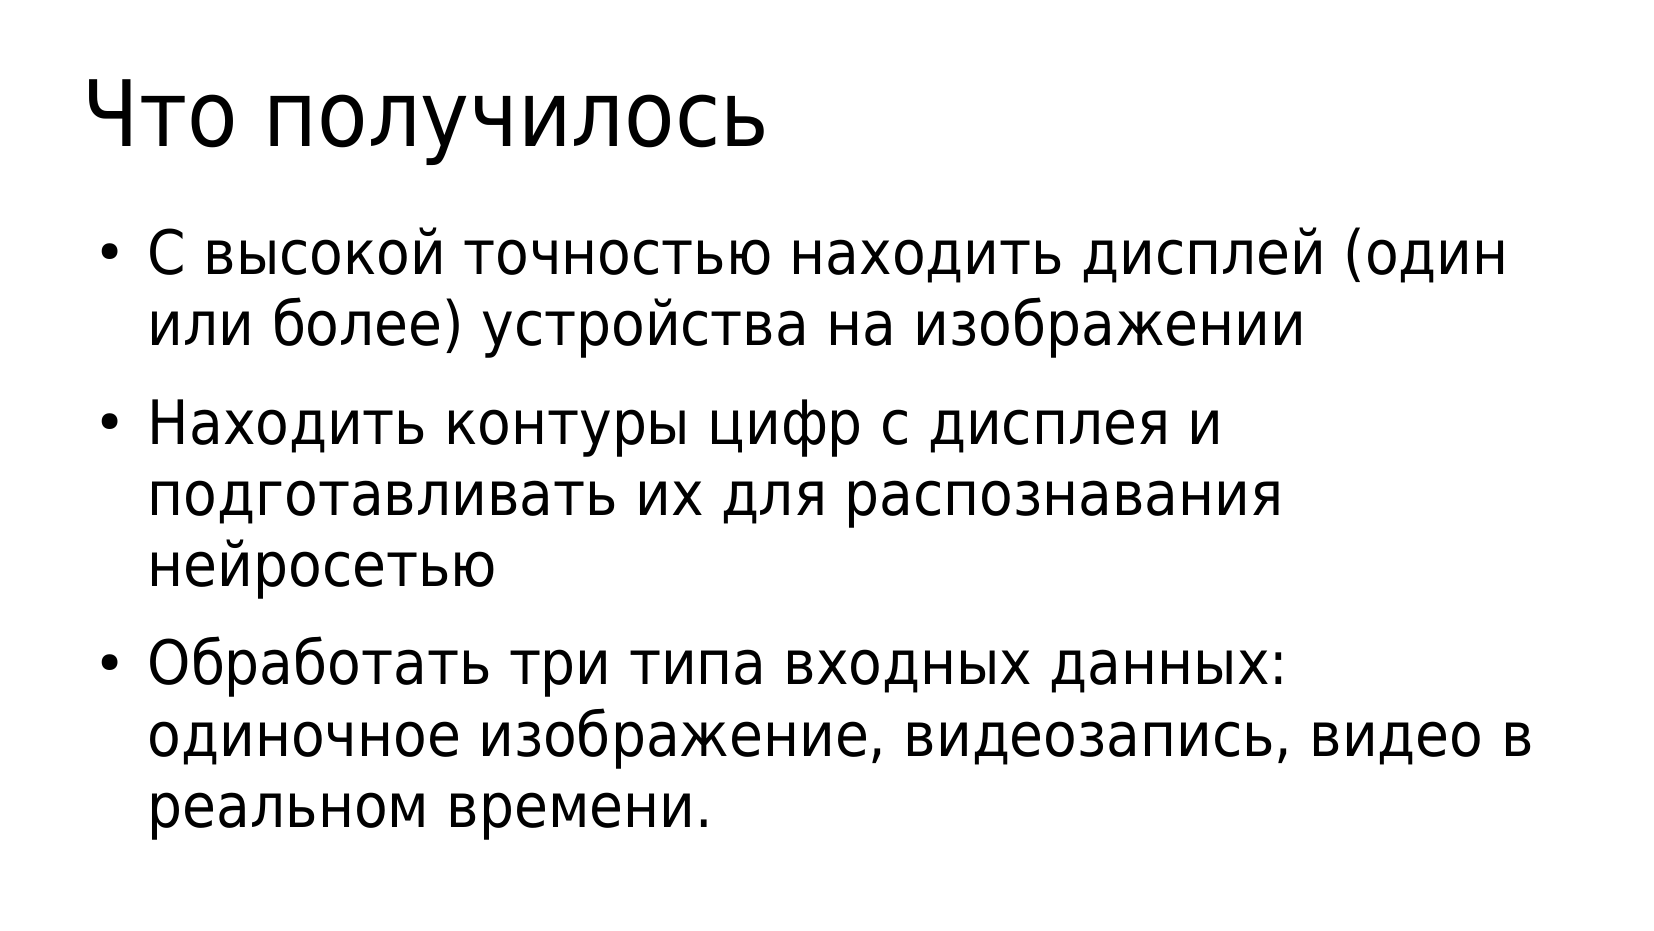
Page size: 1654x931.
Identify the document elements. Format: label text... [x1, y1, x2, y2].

list С высокой точностью находить дисплей (один или более) устройства на изображении Находить контуры цифр с дисплея и подготавливать их для распознавания нейросетью Обработать три типа входных данных: одиночное изображение, видеозапись, видео в реальном времени. [82, 217, 1571, 856]
title Что получилось [82, 37, 1571, 193]
